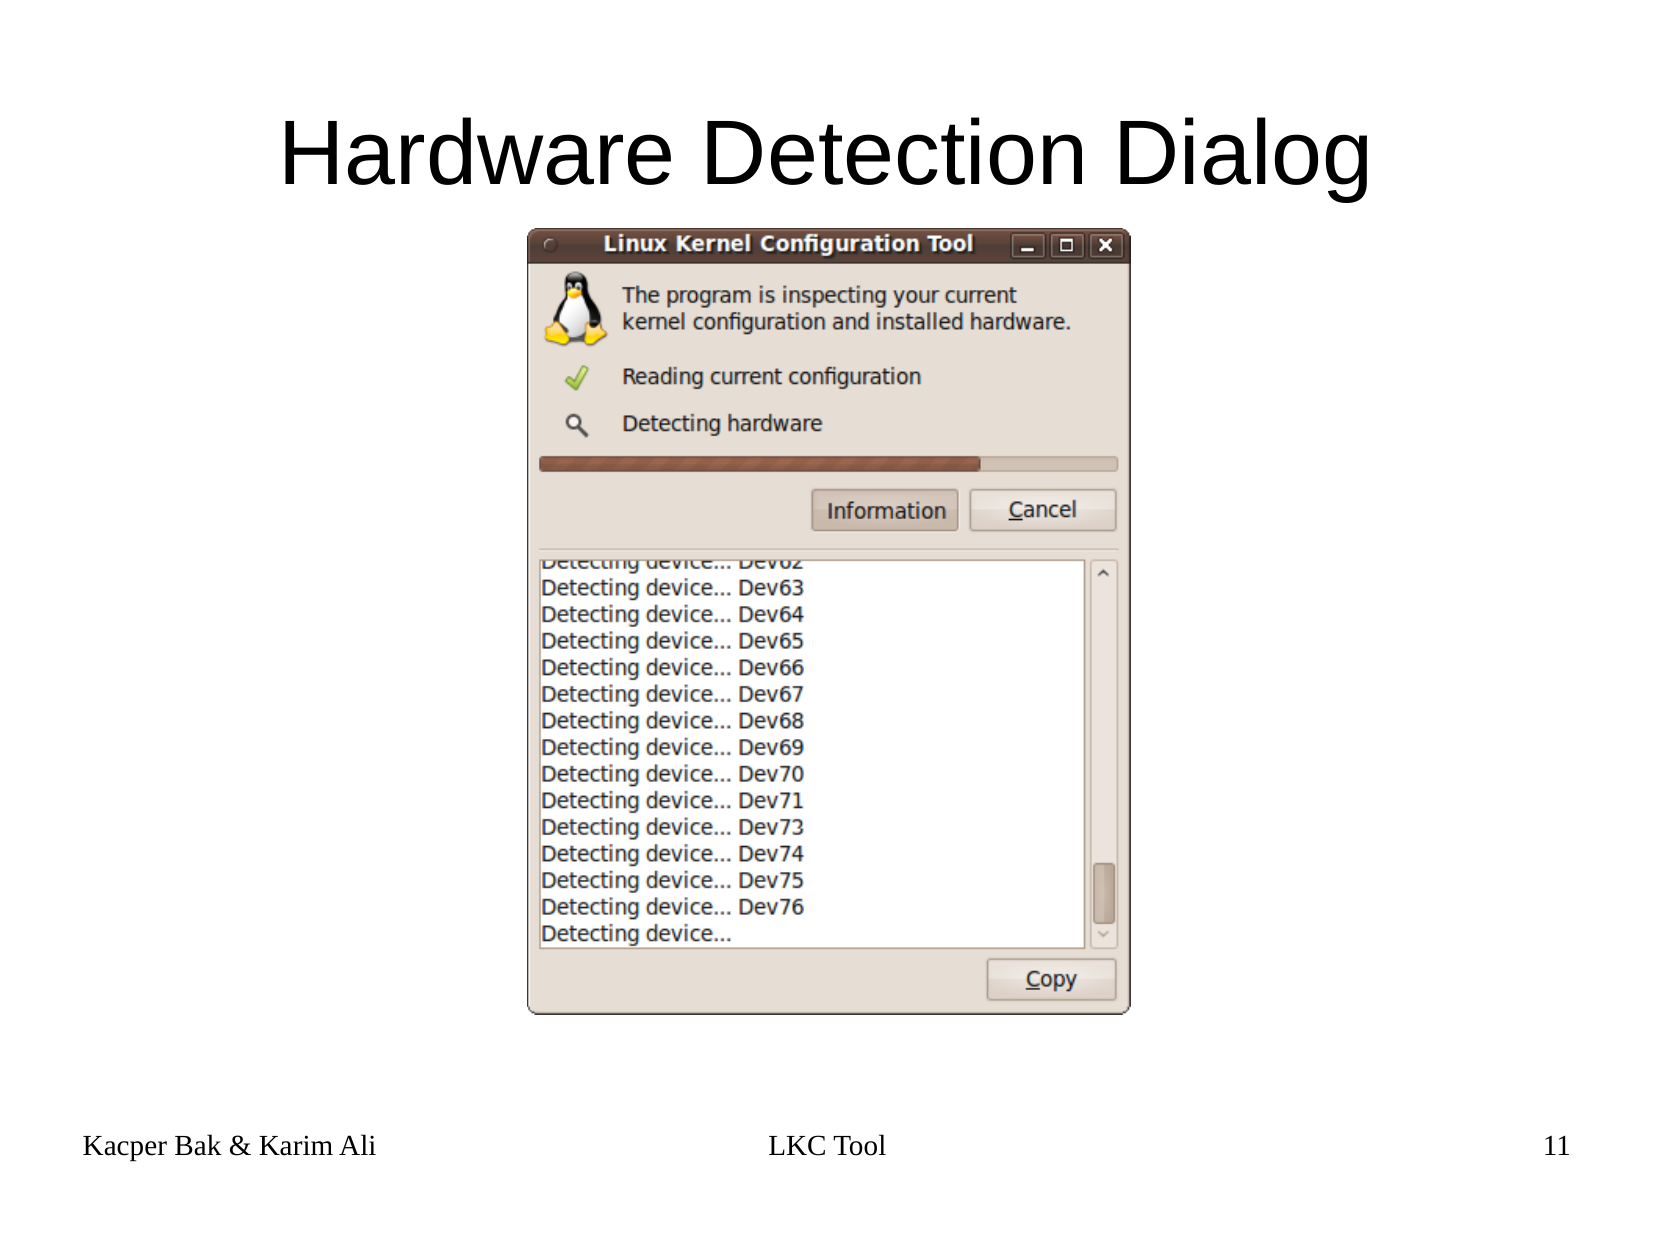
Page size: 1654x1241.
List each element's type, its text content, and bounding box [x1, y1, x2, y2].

picture [527, 228, 1131, 1015]
title Hardware Detection Dialog [82, 49, 1571, 257]
